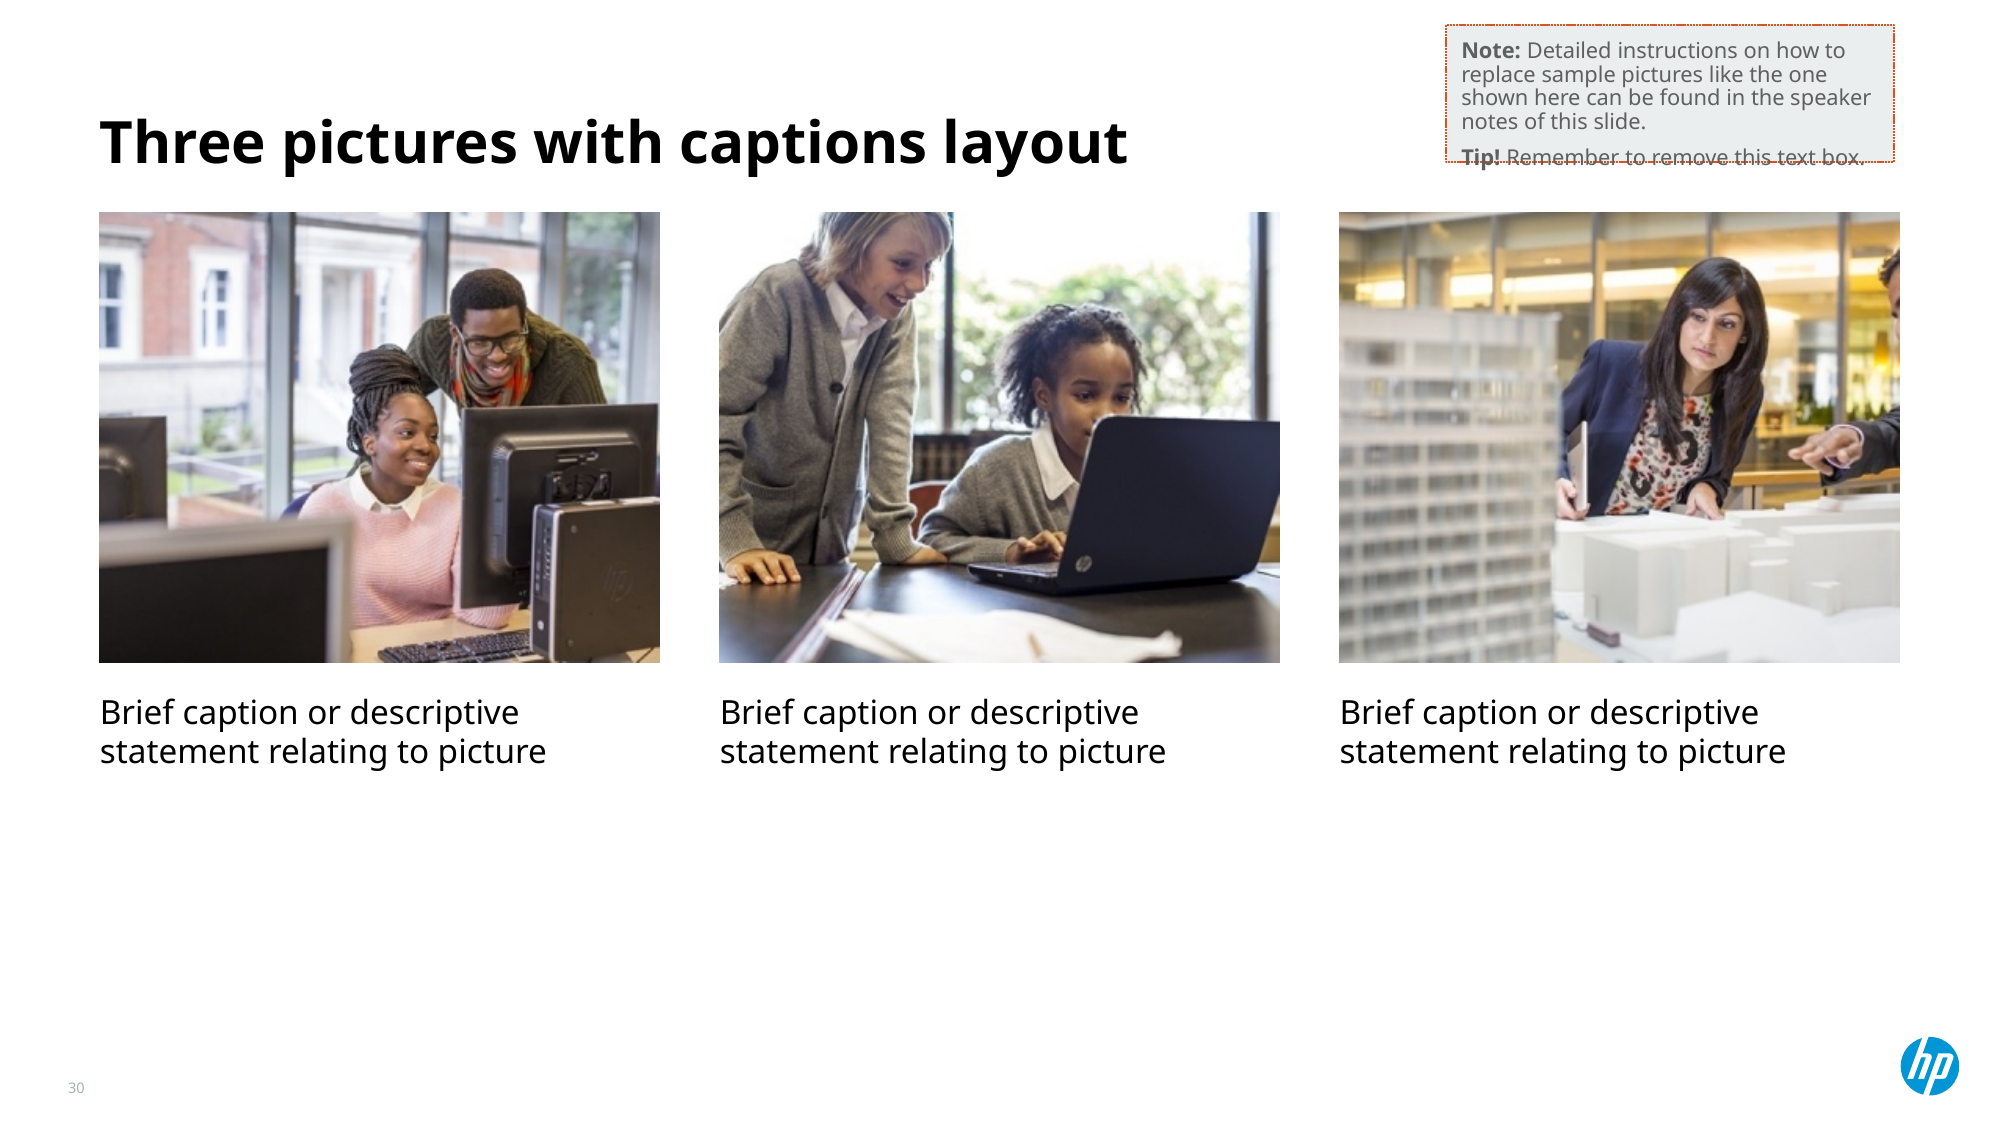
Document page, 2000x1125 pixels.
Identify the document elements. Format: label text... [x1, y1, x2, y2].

text_box Note: Detailed instructions on how to replace sample pictures like the one shown here can be found in the speaker notes of this slide. Tip! Remember to remove this text box. [1446, 24, 1894, 163]
slide_number <number> [34, 1062, 85, 1099]
picture [1339, 212, 1900, 663]
picture [99, 212, 660, 663]
list Brief caption or descriptive statement relating to picture [719, 690, 1280, 1000]
title Three pictures with captions layout [99, 50, 1900, 175]
list Brief caption or descriptive statement relating to picture [99, 690, 660, 1000]
picture [719, 212, 1280, 663]
list Brief caption or descriptive statement relating to picture [1339, 690, 1900, 1000]
